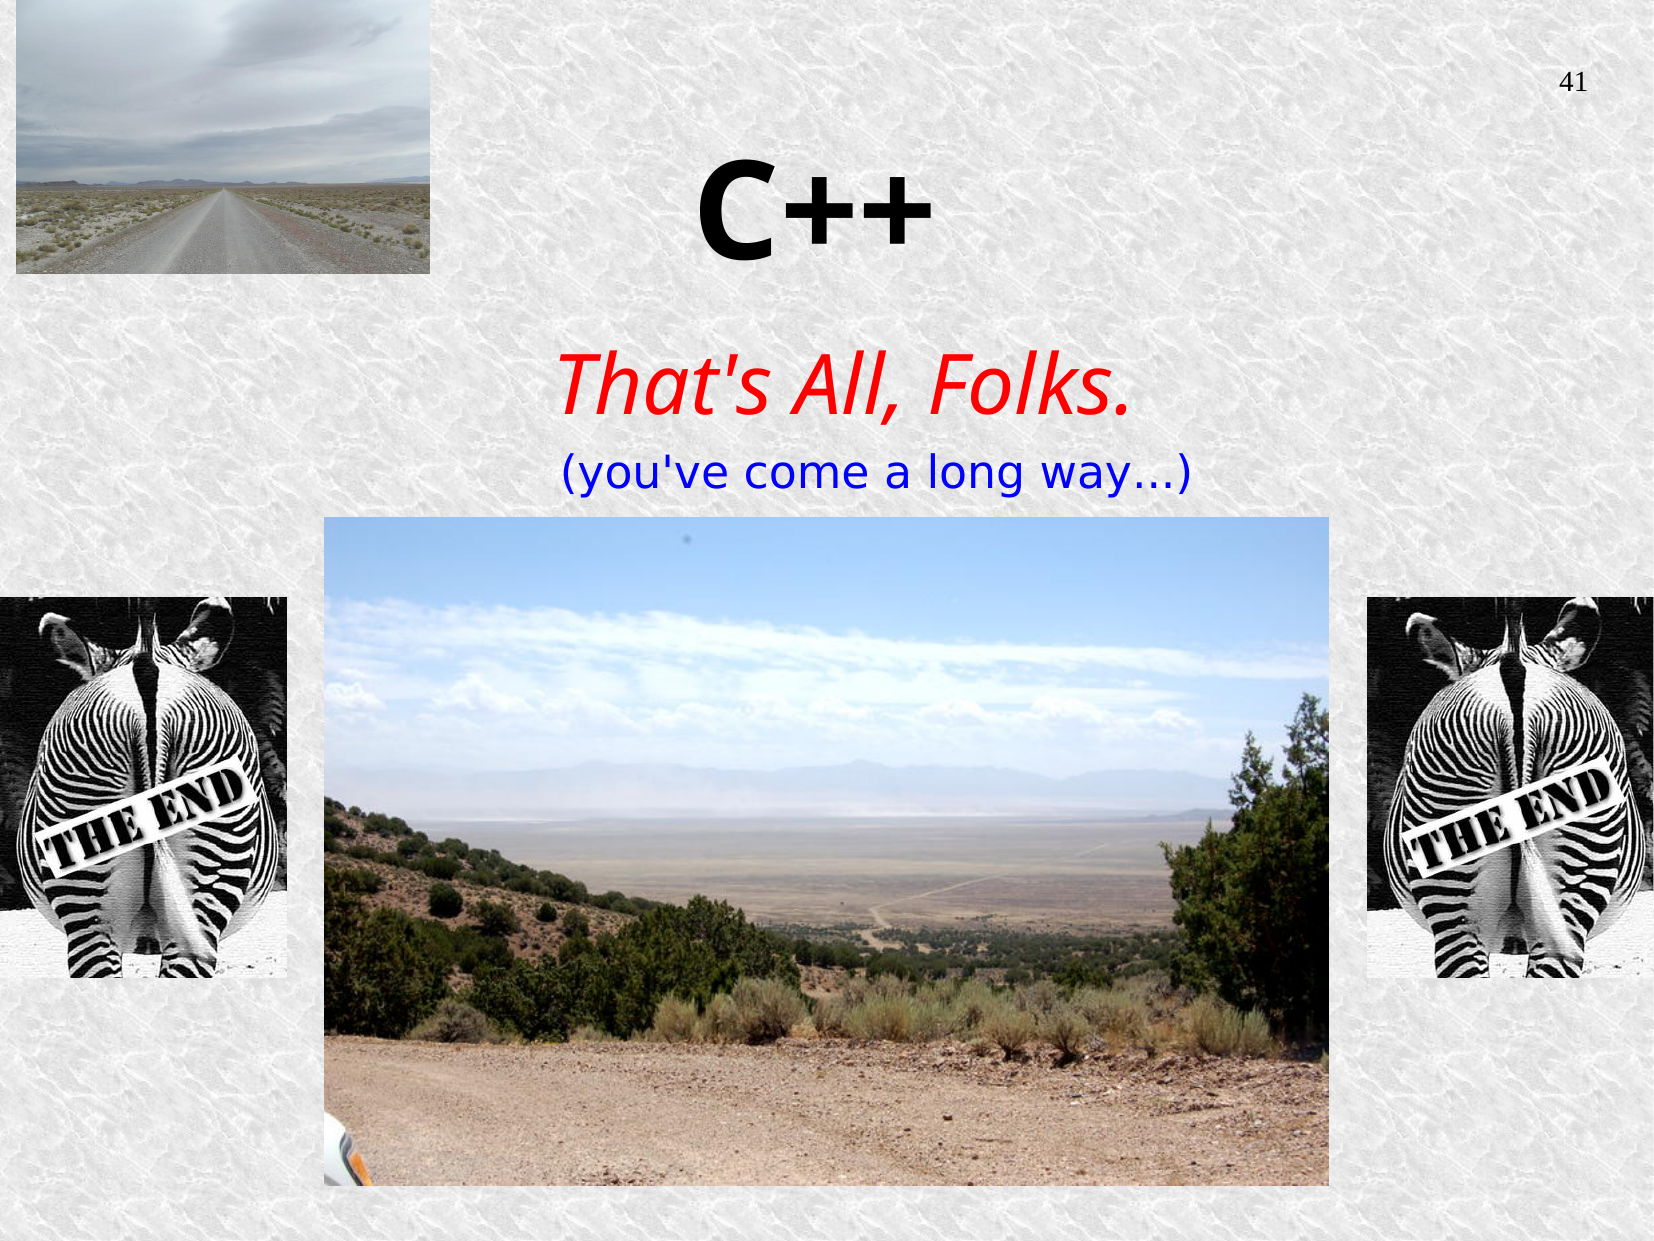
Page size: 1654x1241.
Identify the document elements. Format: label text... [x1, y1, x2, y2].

picture [0, 0, 1654, 1241]
text_box (you've come a long way...) [550, 446, 1312, 502]
title C++ [430, 102, 1534, 310]
text_box That's All, Folks. [120, 200, 1533, 564]
